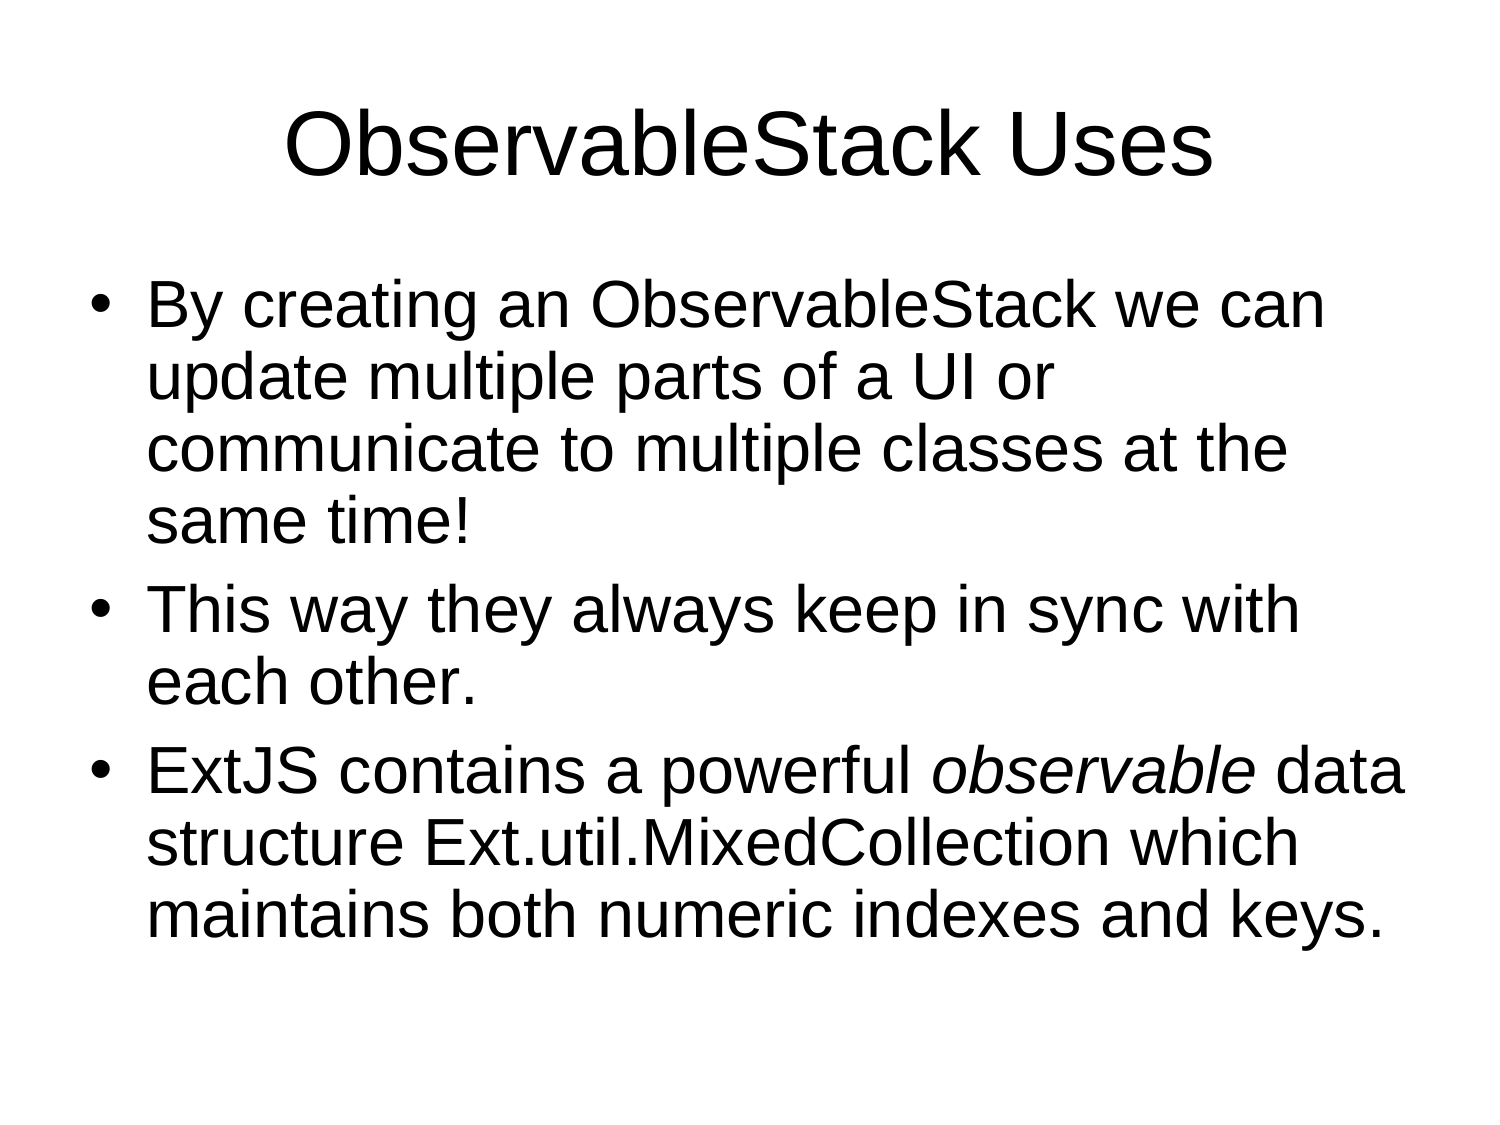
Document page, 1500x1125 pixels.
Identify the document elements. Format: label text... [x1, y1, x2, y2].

title ObservableStack Uses [75, 45, 1426, 233]
list By creating an ObservableStack we can update multiple parts of a UI or communicate to multiple classes at the same time! This way they always keep in sync with each other. ExtJS contains a powerful observable data structure Ext.util.MixedCollection which maintains both numeric indexes and keys. [75, 262, 1426, 1006]
